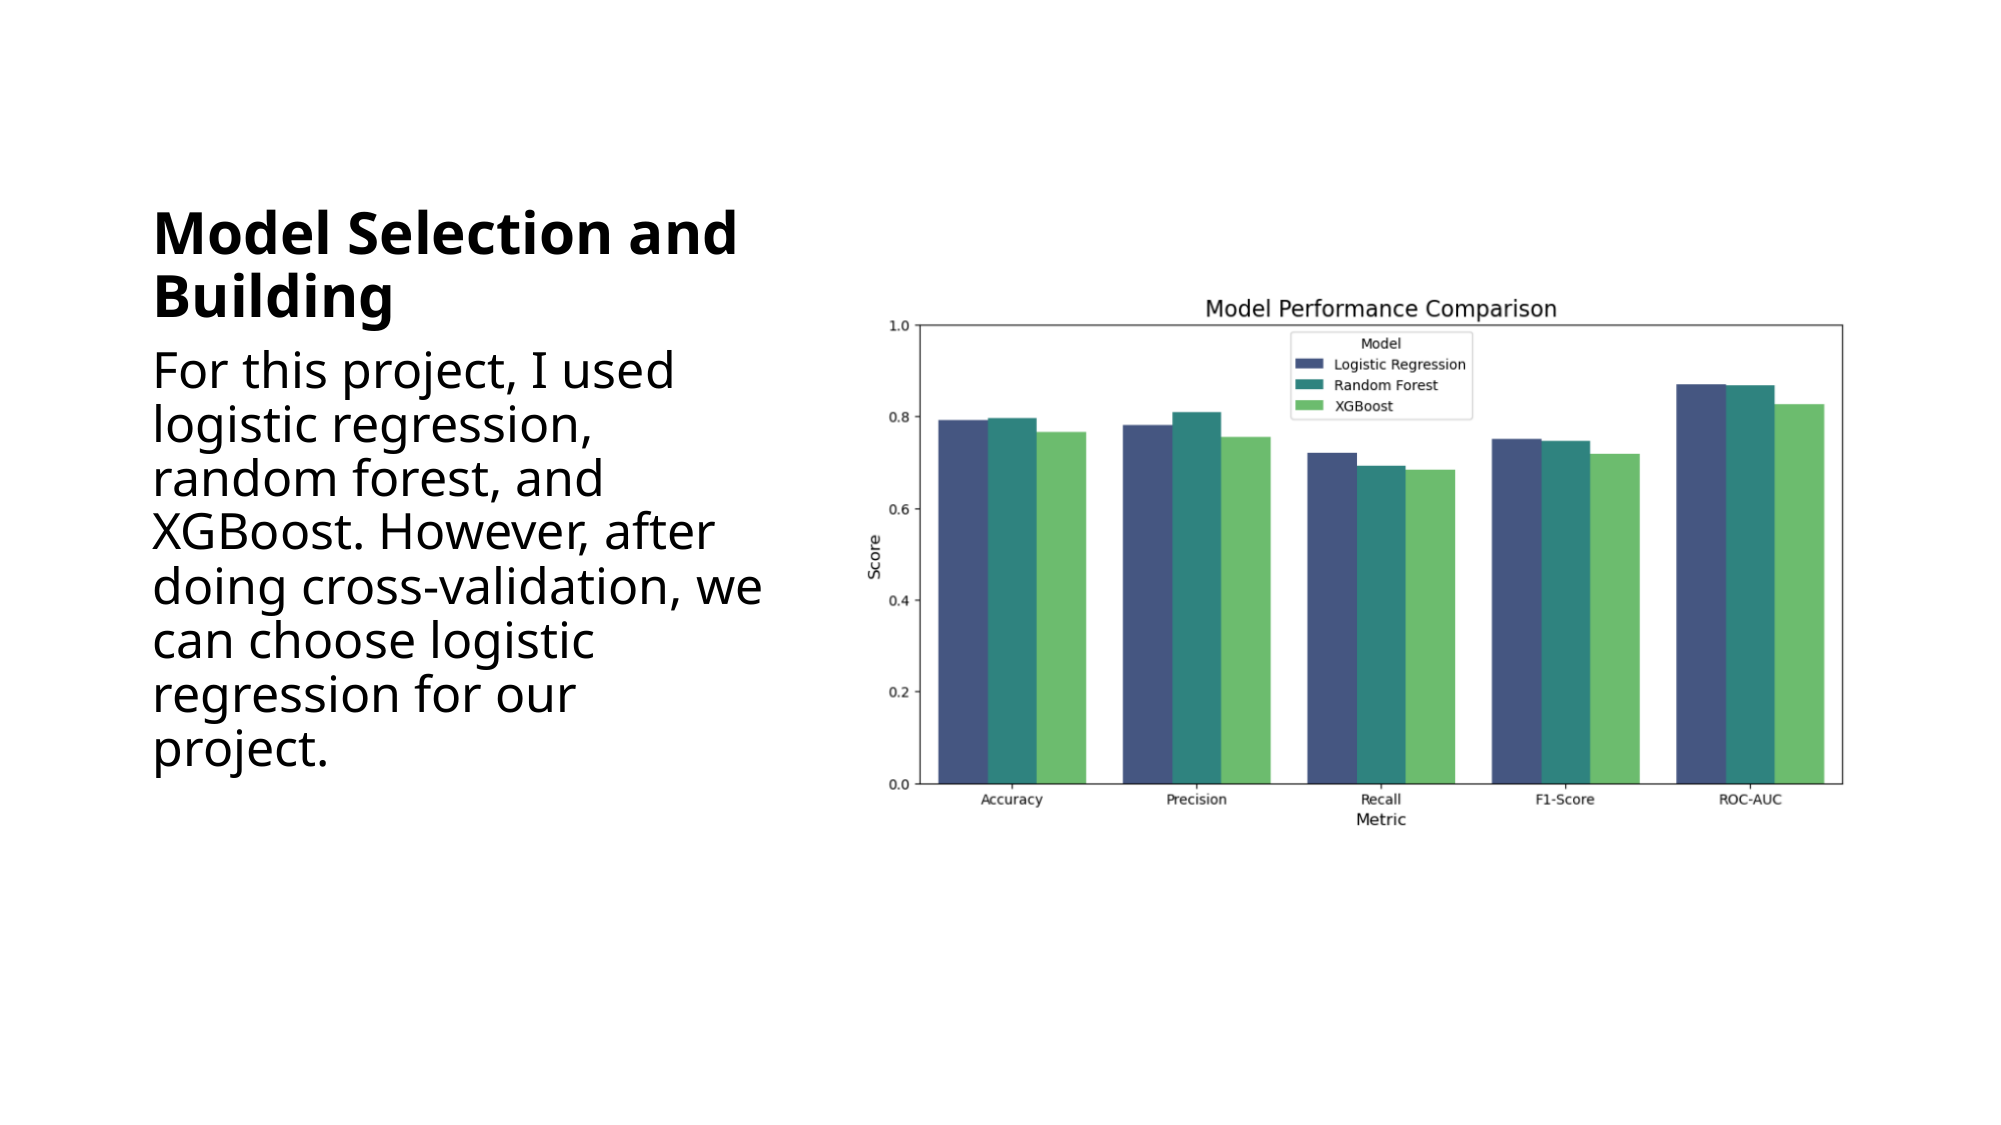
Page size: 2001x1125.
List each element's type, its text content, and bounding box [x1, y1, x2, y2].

list For this project, I used logistic regression, random forest, and XGBoost. However, after doing cross-validation, we can choose logistic regression for our project. [137, 337, 783, 963]
title Model Selection and Building [137, 75, 783, 337]
picture [856, 292, 1857, 831]
